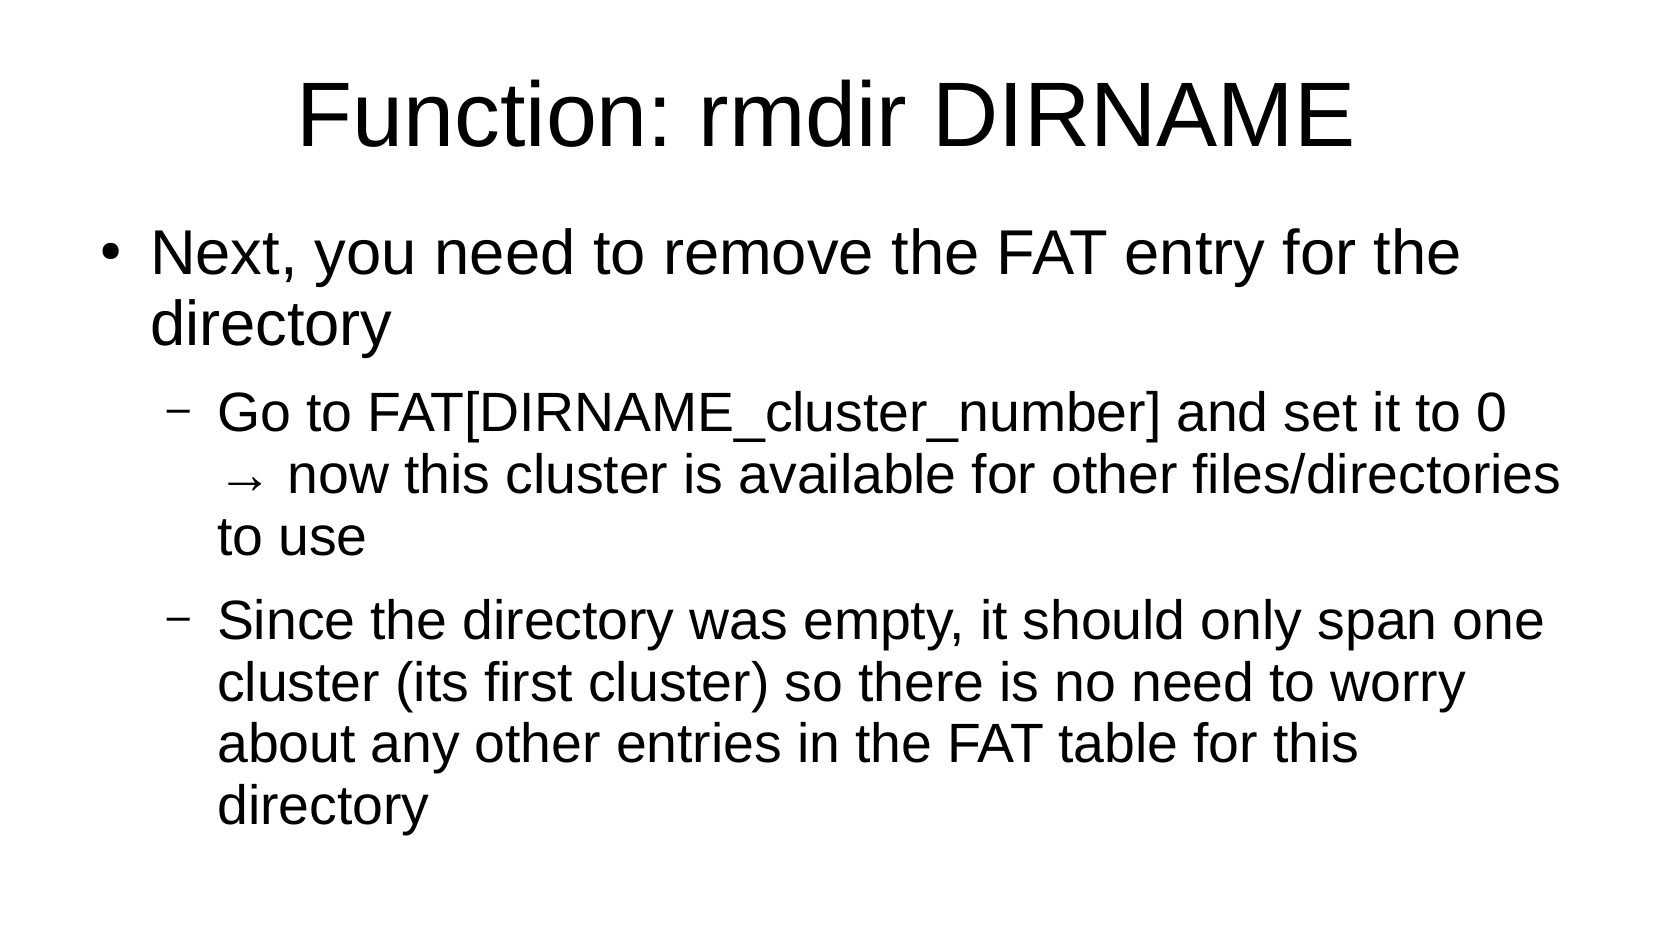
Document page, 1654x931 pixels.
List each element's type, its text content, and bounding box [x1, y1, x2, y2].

list Next, you need to remove the FAT entry for the directory Go to FAT[DIRNAME_cluster_number] and set it to 0 → now this cluster is available for other files/directories to use Since the directory was empty, it should only span one cluster (its first cluster) so there is no need to worry about any other entries in the FAT table for this directory [82, 217, 1571, 841]
title Function: rmdir DIRNAME [82, 37, 1571, 193]
